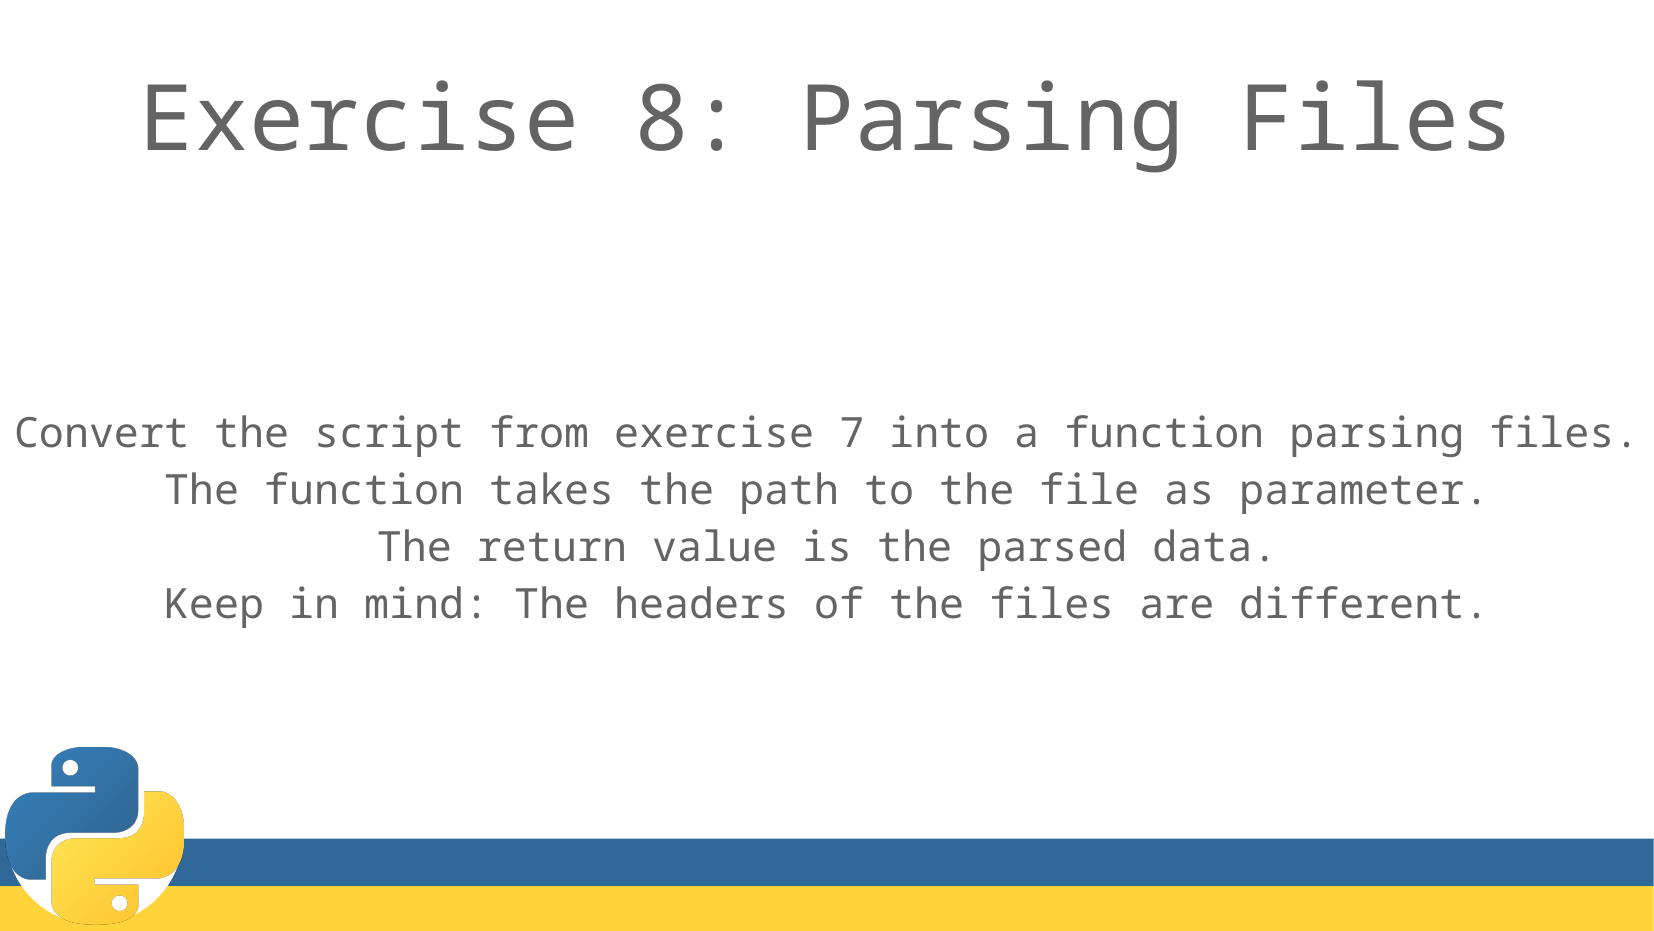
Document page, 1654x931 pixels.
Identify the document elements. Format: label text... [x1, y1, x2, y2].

picture [5, 747, 184, 925]
title Exercise 8: Parsing Files [82, 37, 1571, 193]
text_box Convert the script from exercise 7 into a function parsing files. The function takes the path to the file as parameter. The return value is the parsed data. Keep in mind: The headers of the files are different. [0, 395, 1654, 577]
